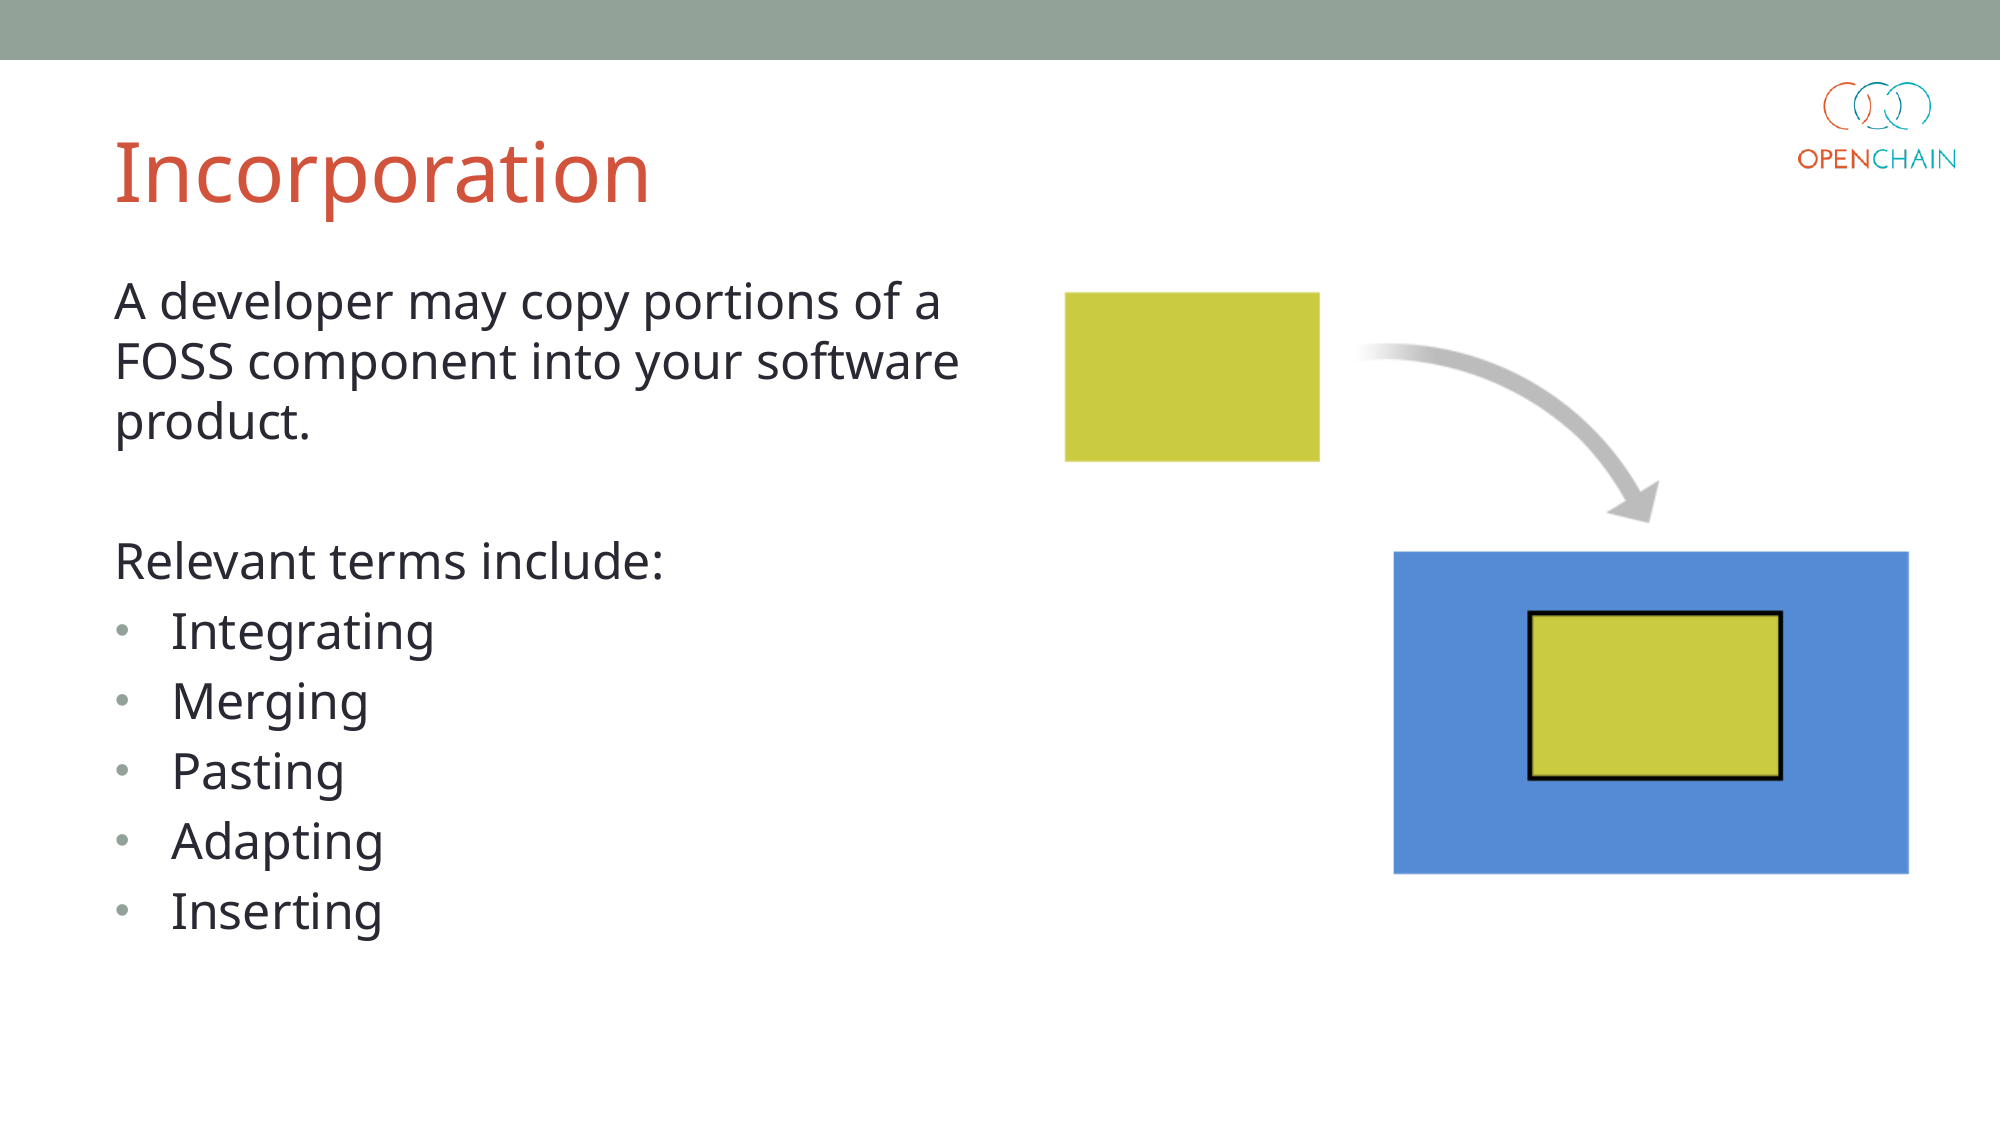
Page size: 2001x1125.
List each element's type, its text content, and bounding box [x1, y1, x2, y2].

picture [873, 225, 2000, 928]
text_box Incorporation [99, 87, 1900, 250]
text_box A developer may copy portions of a FOSS component into your software product. Relevant terms include: Integrating Merging Pasting Adapting Inserting [99, 262, 1026, 1063]
picture [1798, 82, 1955, 169]
